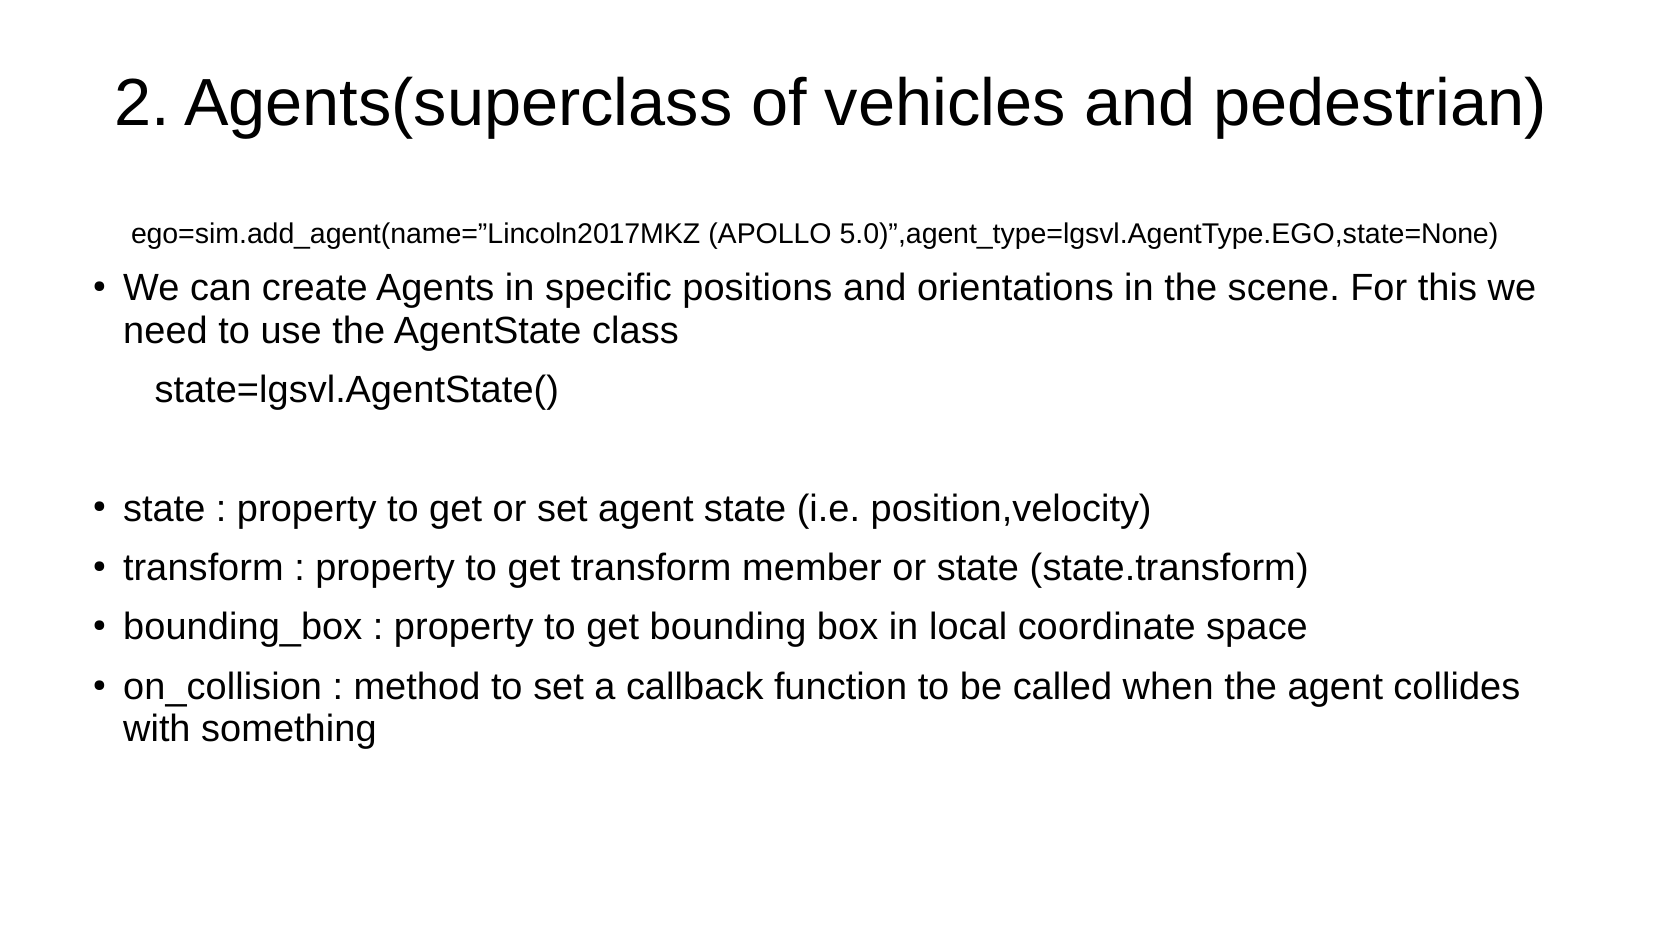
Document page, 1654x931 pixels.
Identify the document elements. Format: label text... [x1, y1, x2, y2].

title 2. Agents(superclass of vehicles and pedestrian) [86, 24, 1576, 181]
list ego=sim.add_agent(name=”Lincoln2017MKZ (APOLLO 5.0)”,agent_type=lgsvl.AgentType.EGO,state=None) We can create Agents in specific positions and orientations in the scene. For this we need to use the AgentState class state=lgsvl.AgentState() state : property to get or set agent state (i.e. position,velocity) transform : property to get transform member or state (state.transform) bounding_box : property to get bounding box in local coordinate space on_collision : method to set a callback function to be called when the agent collides with something [82, 217, 1571, 758]
